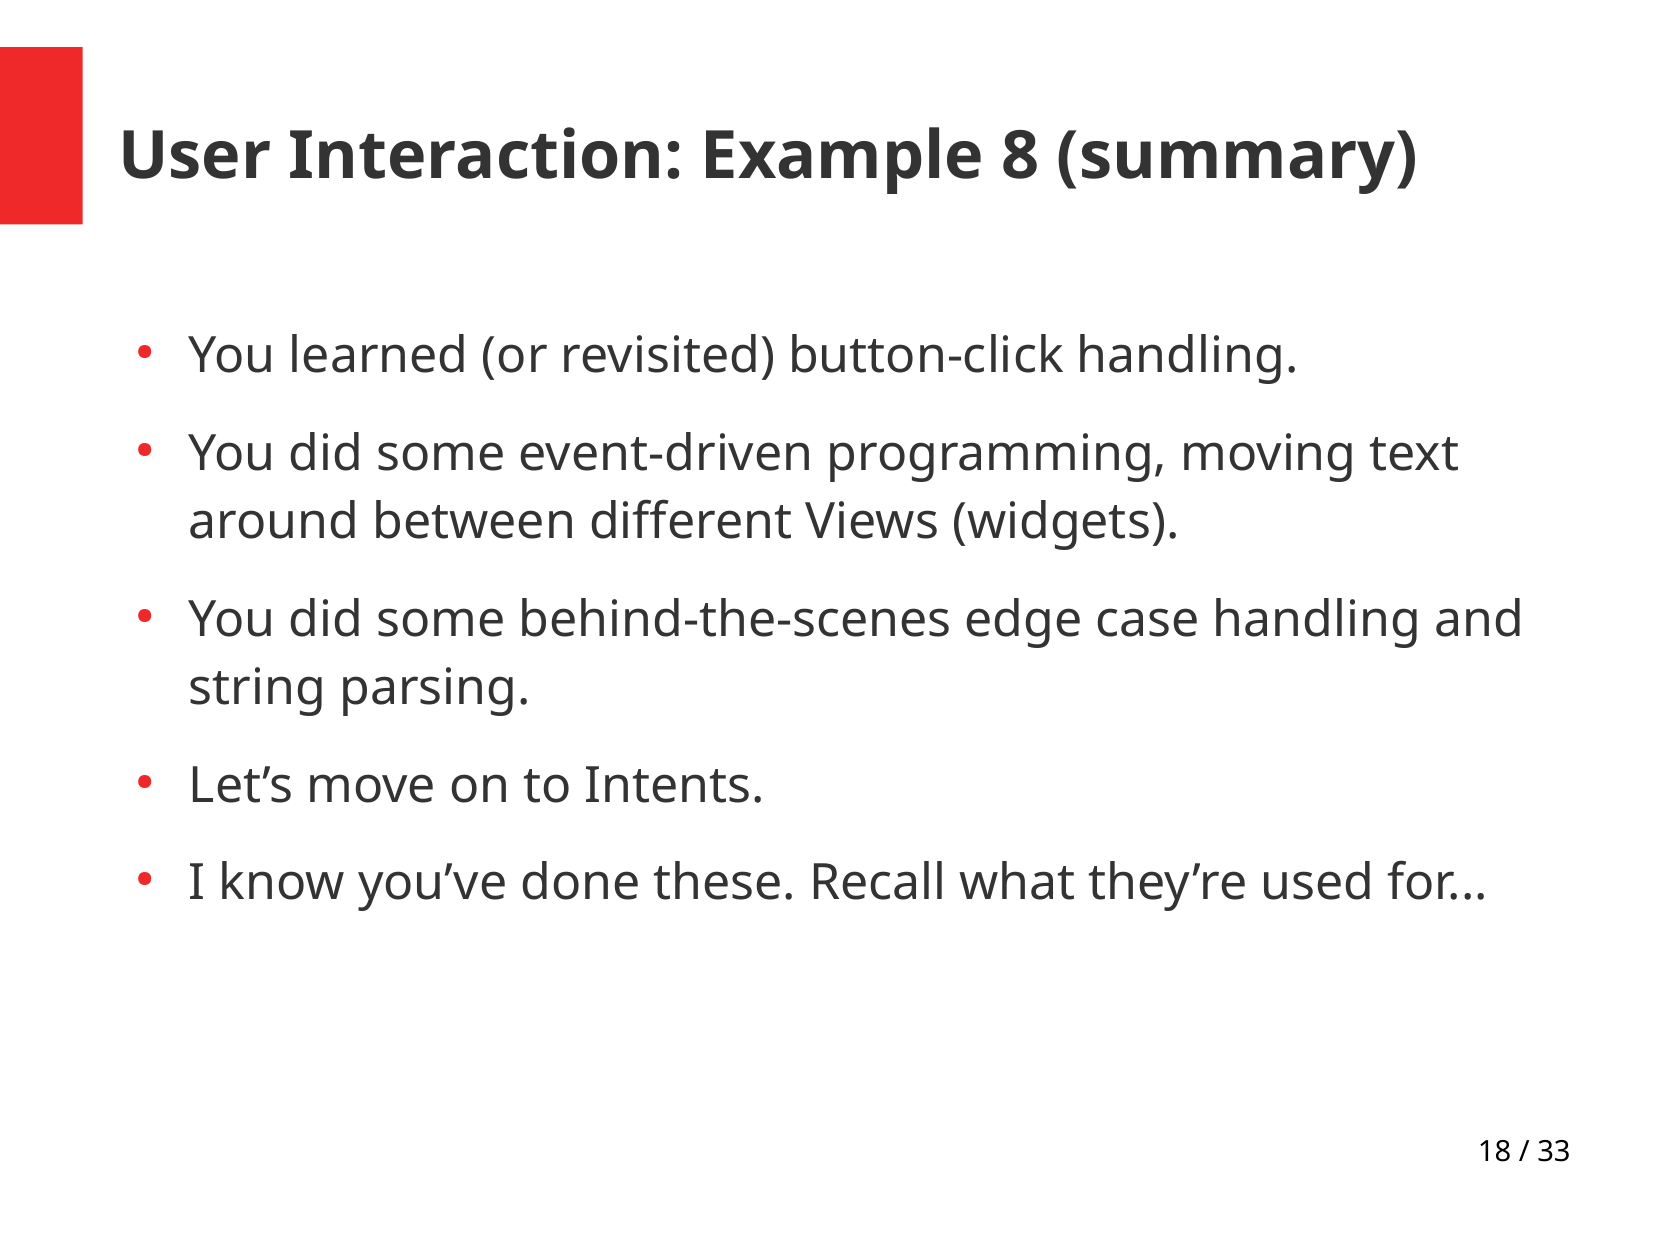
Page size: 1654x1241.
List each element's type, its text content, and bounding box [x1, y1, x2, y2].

list You learned (or revisited) button-click handling. You did some event-driven programming, moving text around between different Views (widgets). You did some behind-the-scenes edge case handling and string parsing. Let’s move on to Intents. I know you’ve done these. Recall what they’re used for... [118, 318, 1536, 1039]
title User Interaction: Example 8 (summary) [118, 49, 1571, 257]
